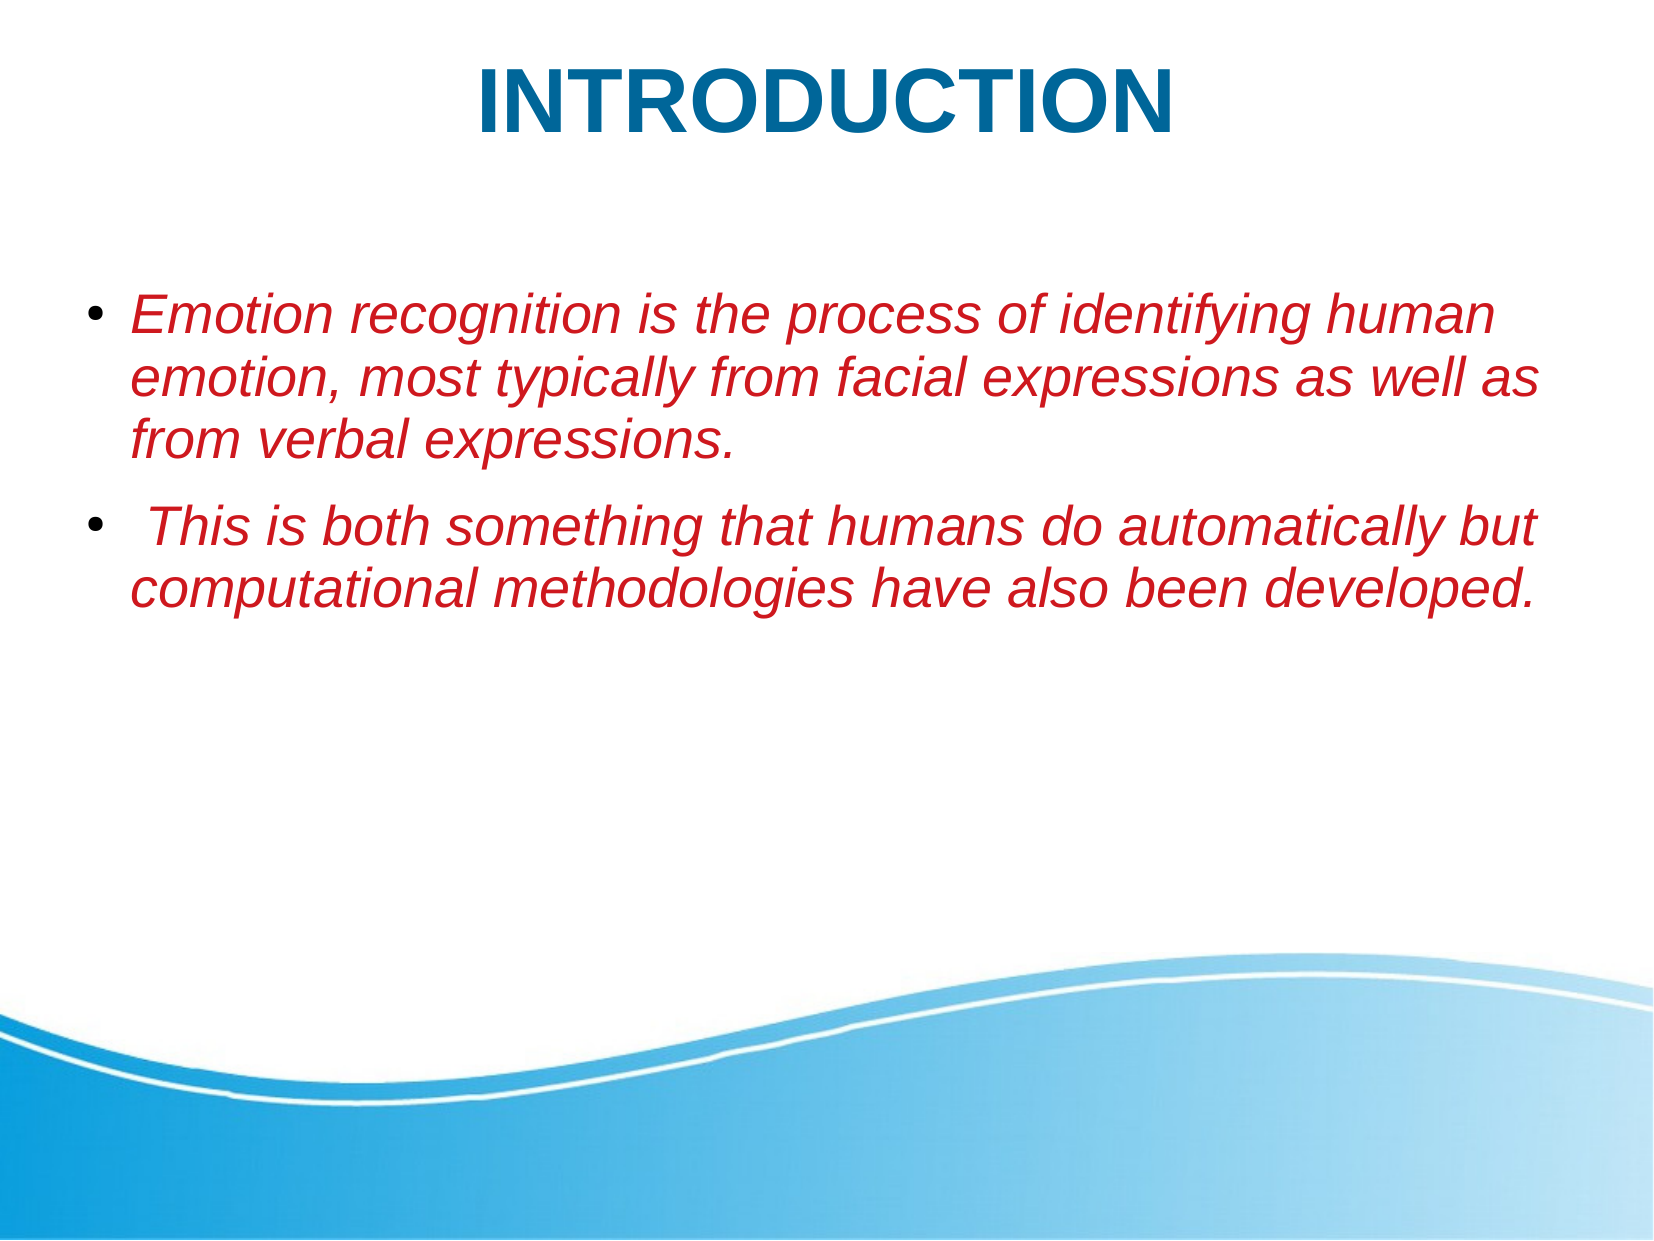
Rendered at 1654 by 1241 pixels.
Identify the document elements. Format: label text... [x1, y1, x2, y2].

list Emotion recognition is the process of identifying human emotion, most typically from facial expressions as well as from verbal expressions. This is both something that humans do automatically but computational methodologies have also been developed. [70, 283, 1560, 628]
picture [0, 952, 1654, 1240]
title INTRODUCTION [82, 49, 1571, 154]
